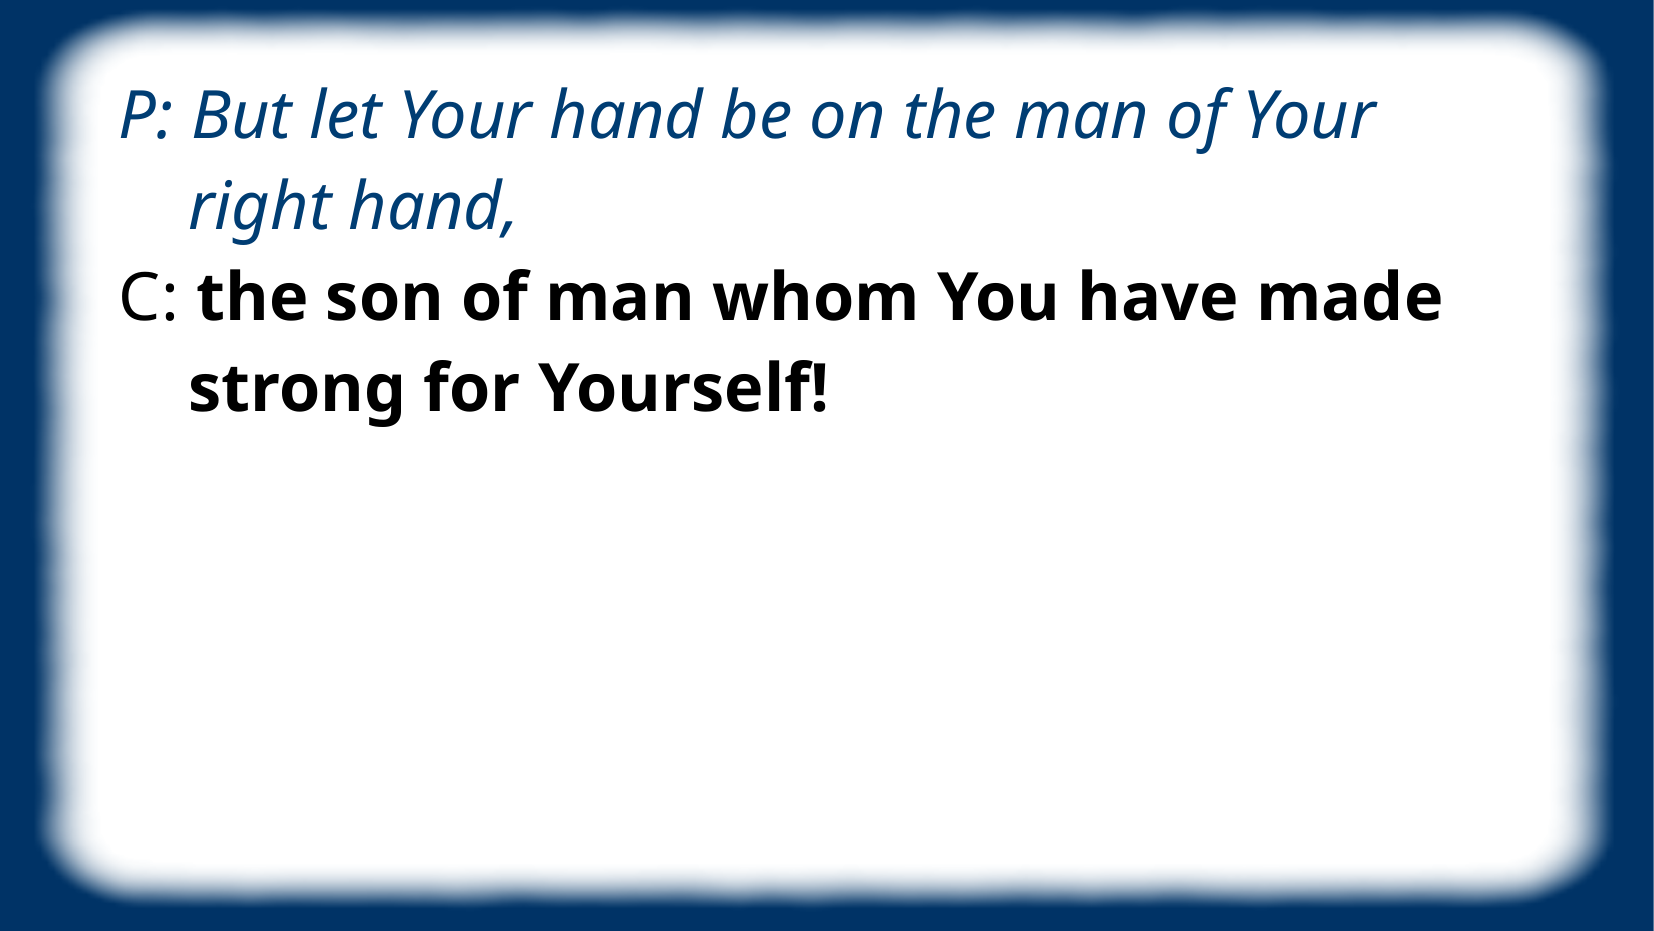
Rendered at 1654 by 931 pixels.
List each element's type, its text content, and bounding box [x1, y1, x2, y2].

picture [0, 0, 1654, 931]
text_box P: But let Your hand be on the man of Your right hand, C: the son of man whom You have made strong for Yourself! [104, 60, 1545, 451]
